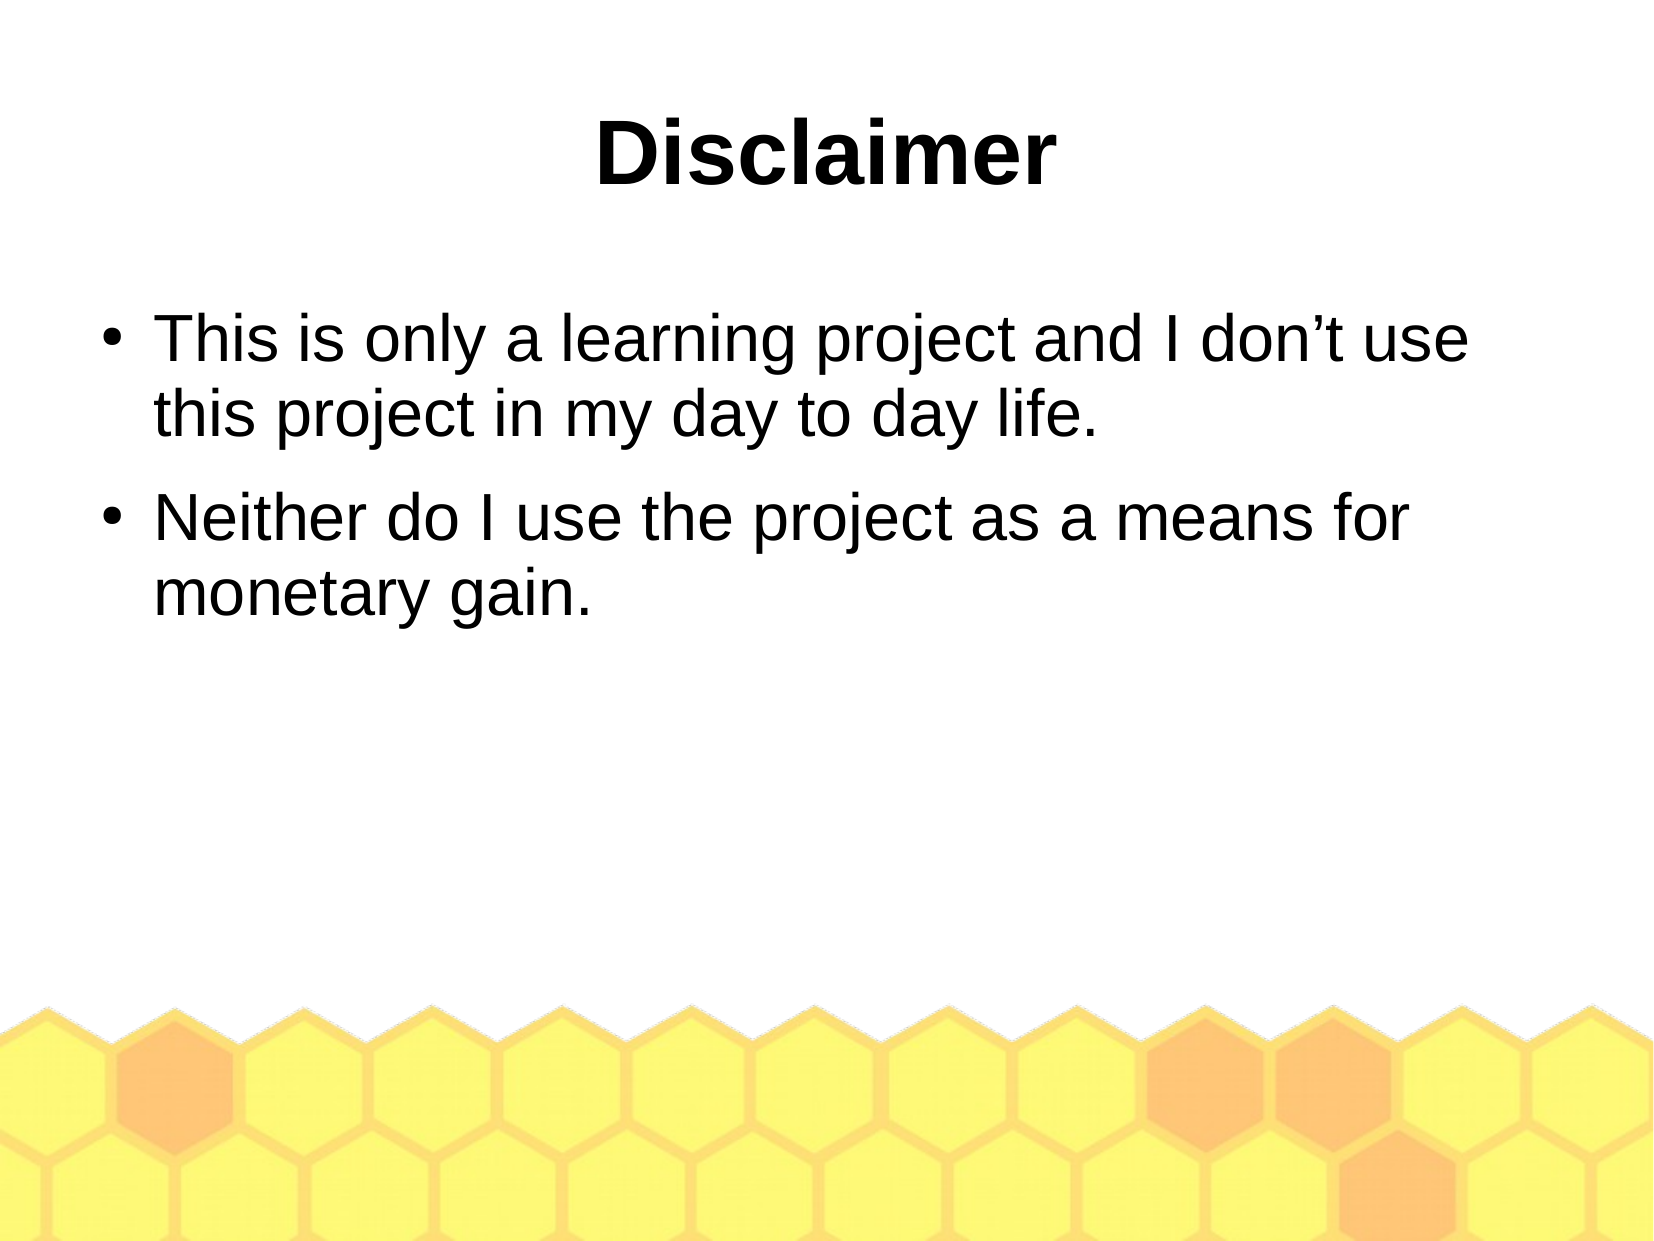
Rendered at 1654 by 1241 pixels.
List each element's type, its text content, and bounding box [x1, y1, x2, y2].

title Disclaimer [82, 49, 1571, 257]
list This is only a learning project and I don’t use this project in my day to day life. Neither do I use the project as a means for monetary gain. [82, 300, 1571, 1021]
picture [0, 1001, 1654, 1241]
